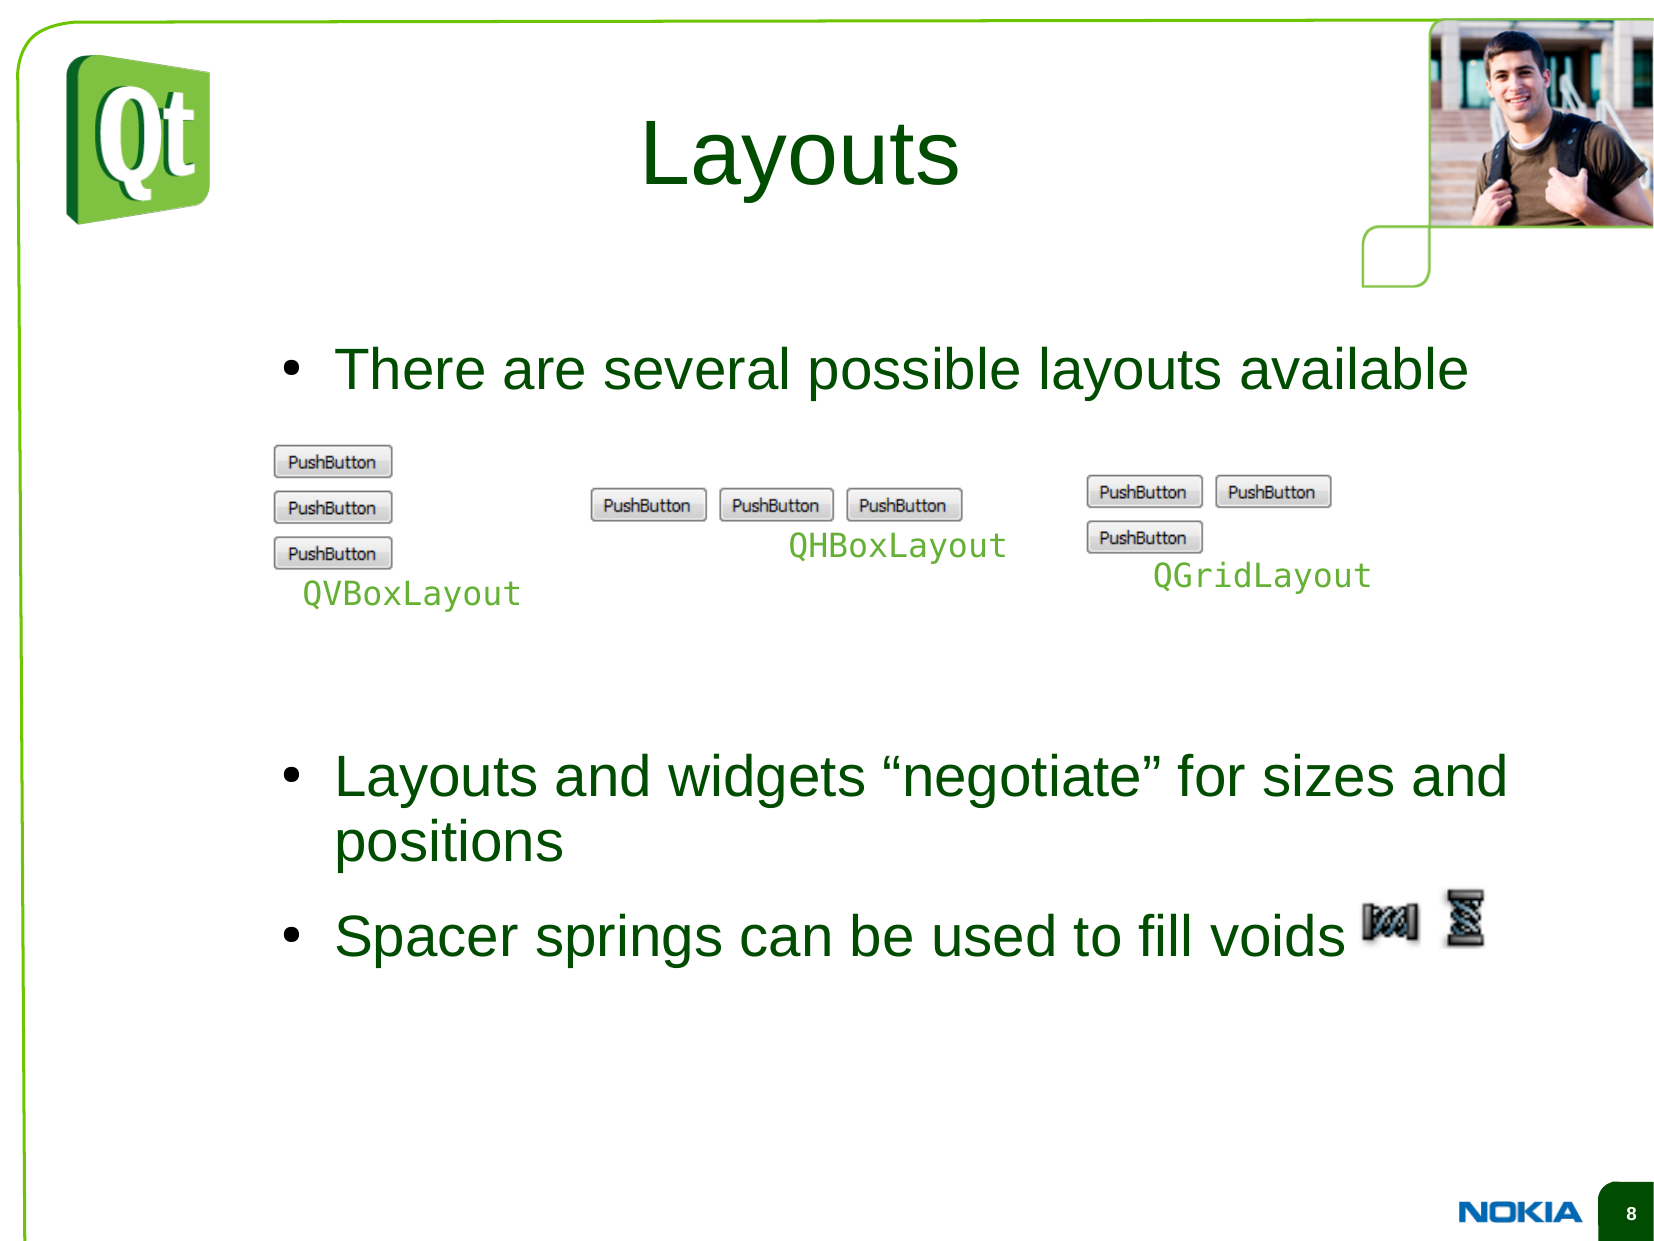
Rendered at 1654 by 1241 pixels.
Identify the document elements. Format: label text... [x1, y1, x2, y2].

picture [1338, 7, 1654, 308]
picture [588, 485, 966, 525]
text_box QVBoxLayout [287, 566, 538, 621]
picture [1358, 885, 1490, 952]
list There are several possible layouts available Layouts and widgets “negotiate” for sizes and positions Spacer springs can be used to fill voids [263, 336, 1582, 1156]
picture [1084, 472, 1335, 557]
picture [66, 55, 210, 225]
text_box QHBoxLayout [773, 519, 1024, 574]
text_box QGridLayout [1138, 549, 1388, 603]
picture [271, 442, 396, 573]
title Layouts [263, 49, 1338, 257]
picture [1459, 1201, 1583, 1223]
